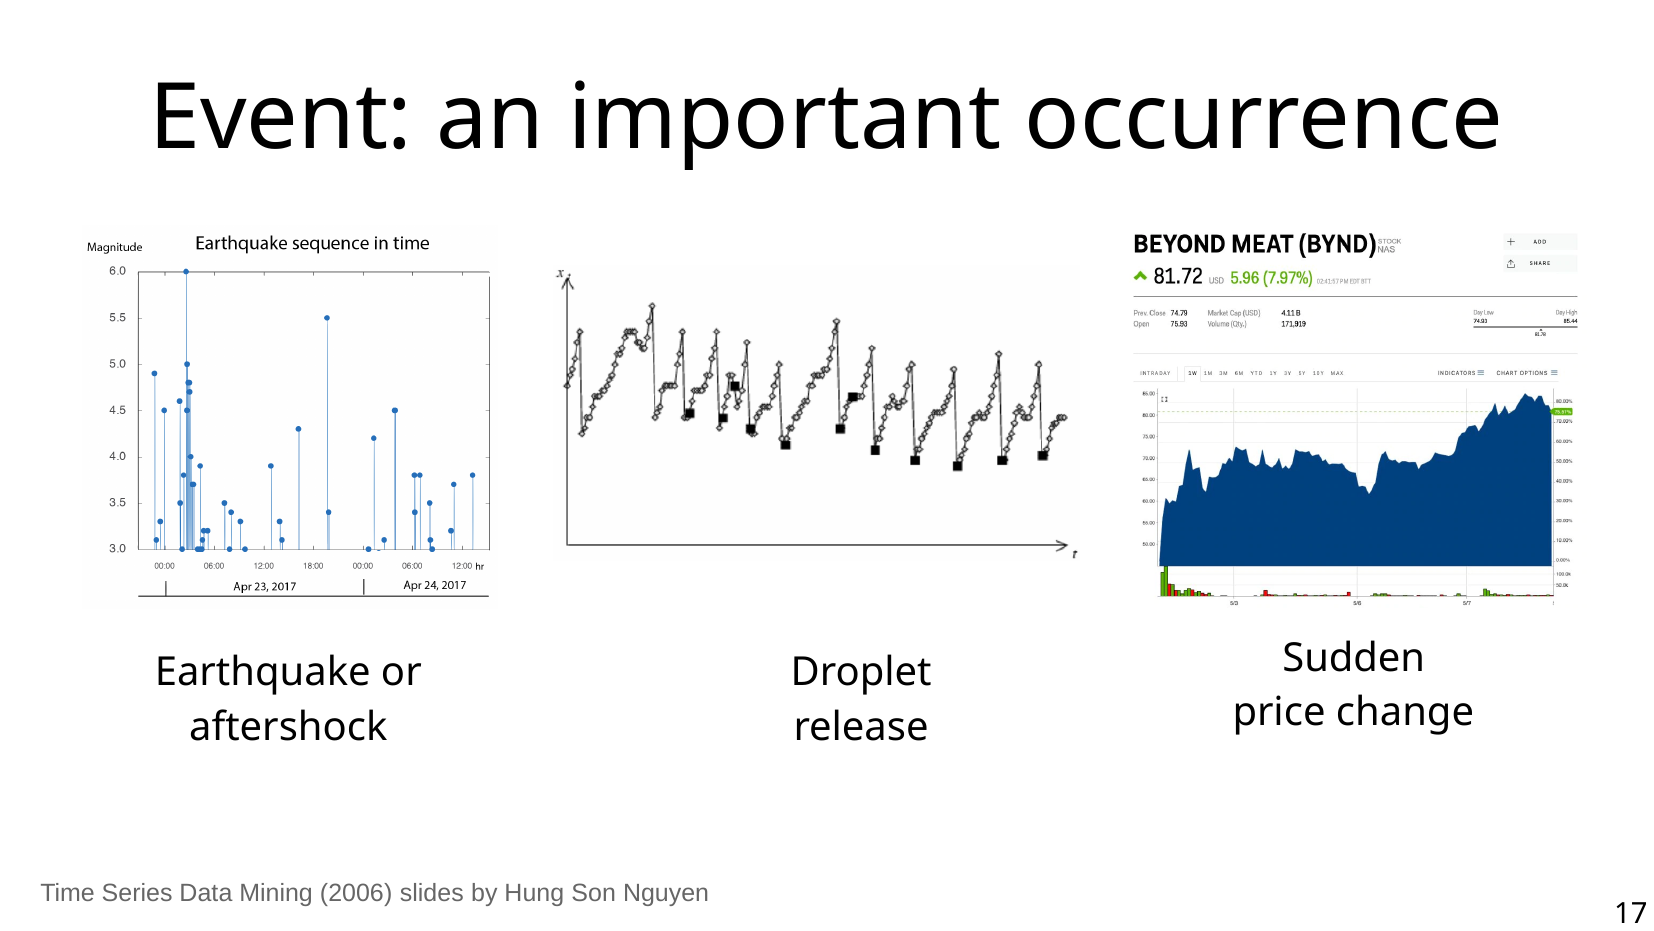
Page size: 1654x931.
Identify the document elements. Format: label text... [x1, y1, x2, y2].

list Droplet release [671, 642, 1052, 752]
title Event: an important occurrence [82, 1, 1571, 226]
list Earthquake or aftershock [98, 642, 479, 752]
picture [1120, 222, 1591, 608]
picture [546, 258, 1080, 564]
list Sudden price change [1163, 628, 1544, 738]
text_box Time Series Data Mining (2006) slides by Hung Son Nguyen [25, 871, 1054, 929]
picture [82, 225, 498, 609]
